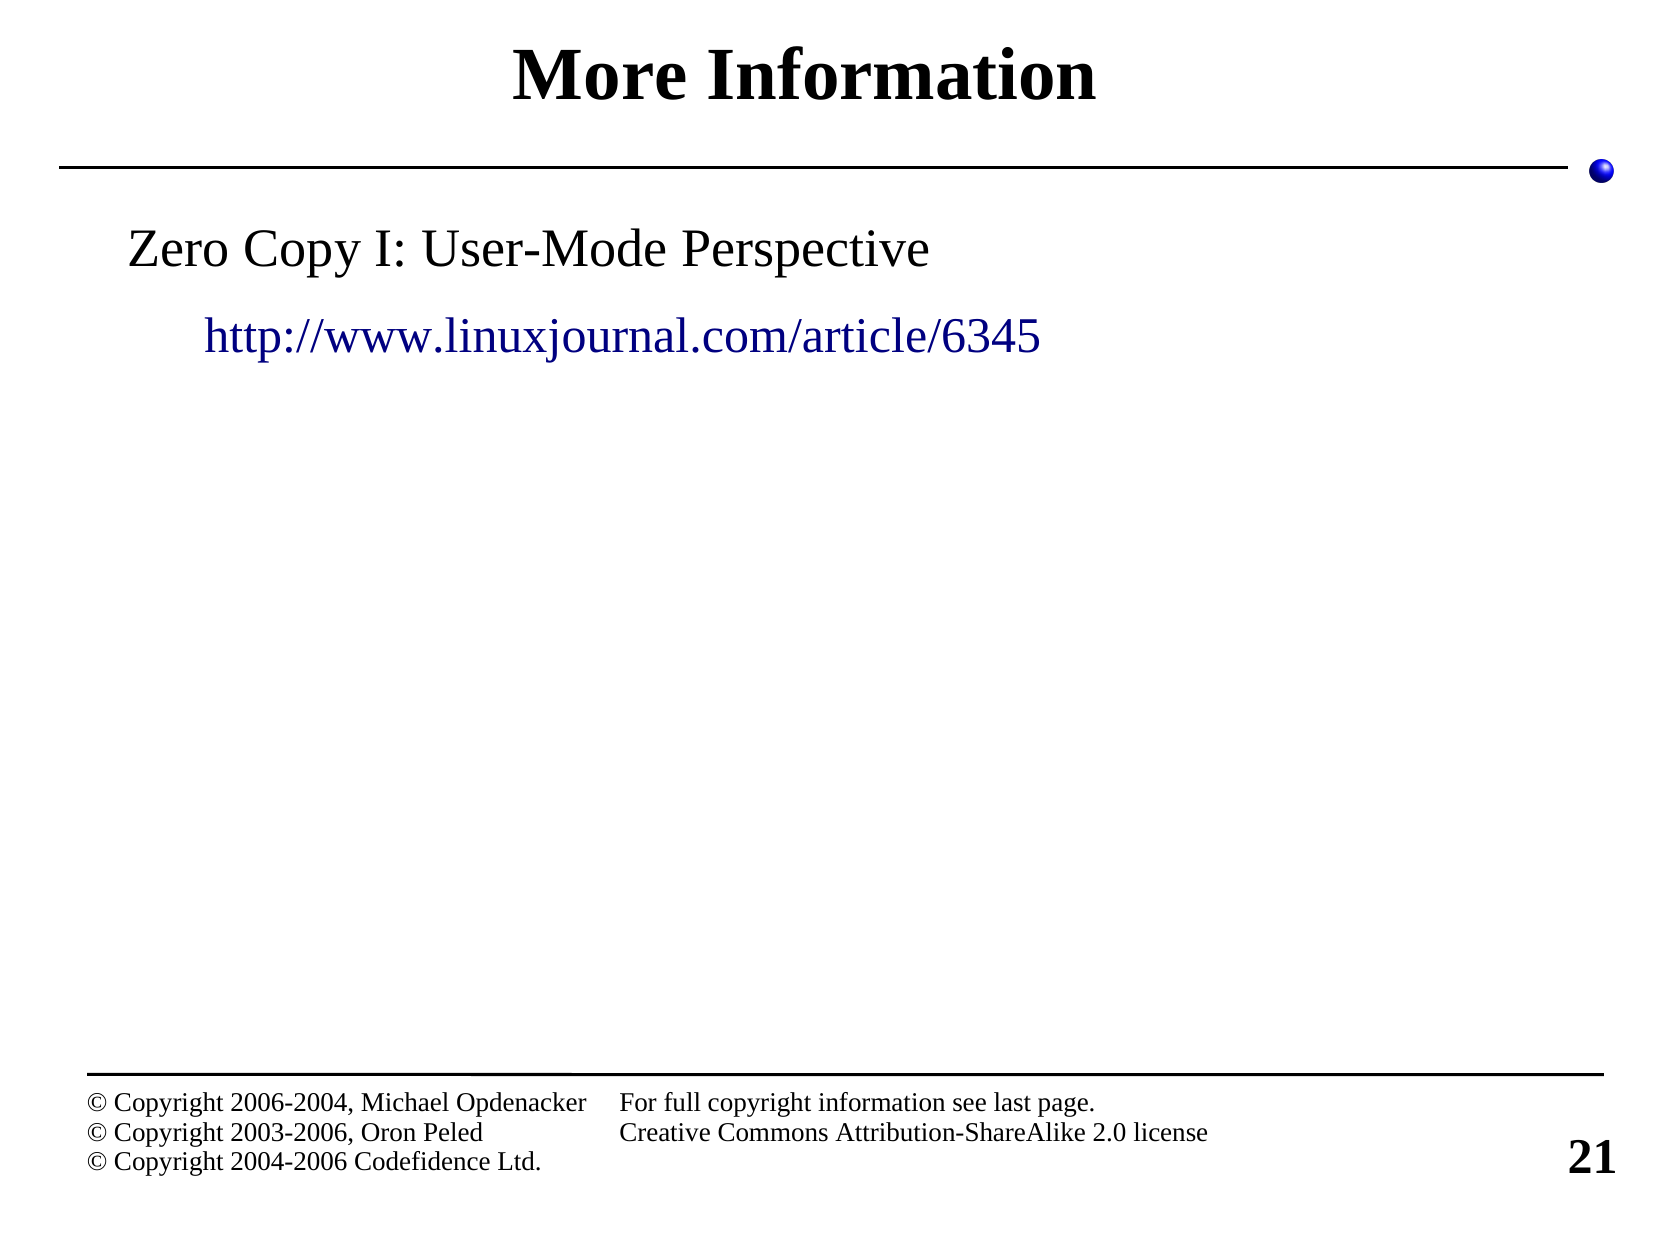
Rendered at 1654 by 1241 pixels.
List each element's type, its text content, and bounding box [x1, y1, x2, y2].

title More Information [60, 18, 1551, 132]
list Zero Copy I: User-Mode Perspective http://www.linuxjournal.com/article/6345 [109, 218, 1522, 1069]
